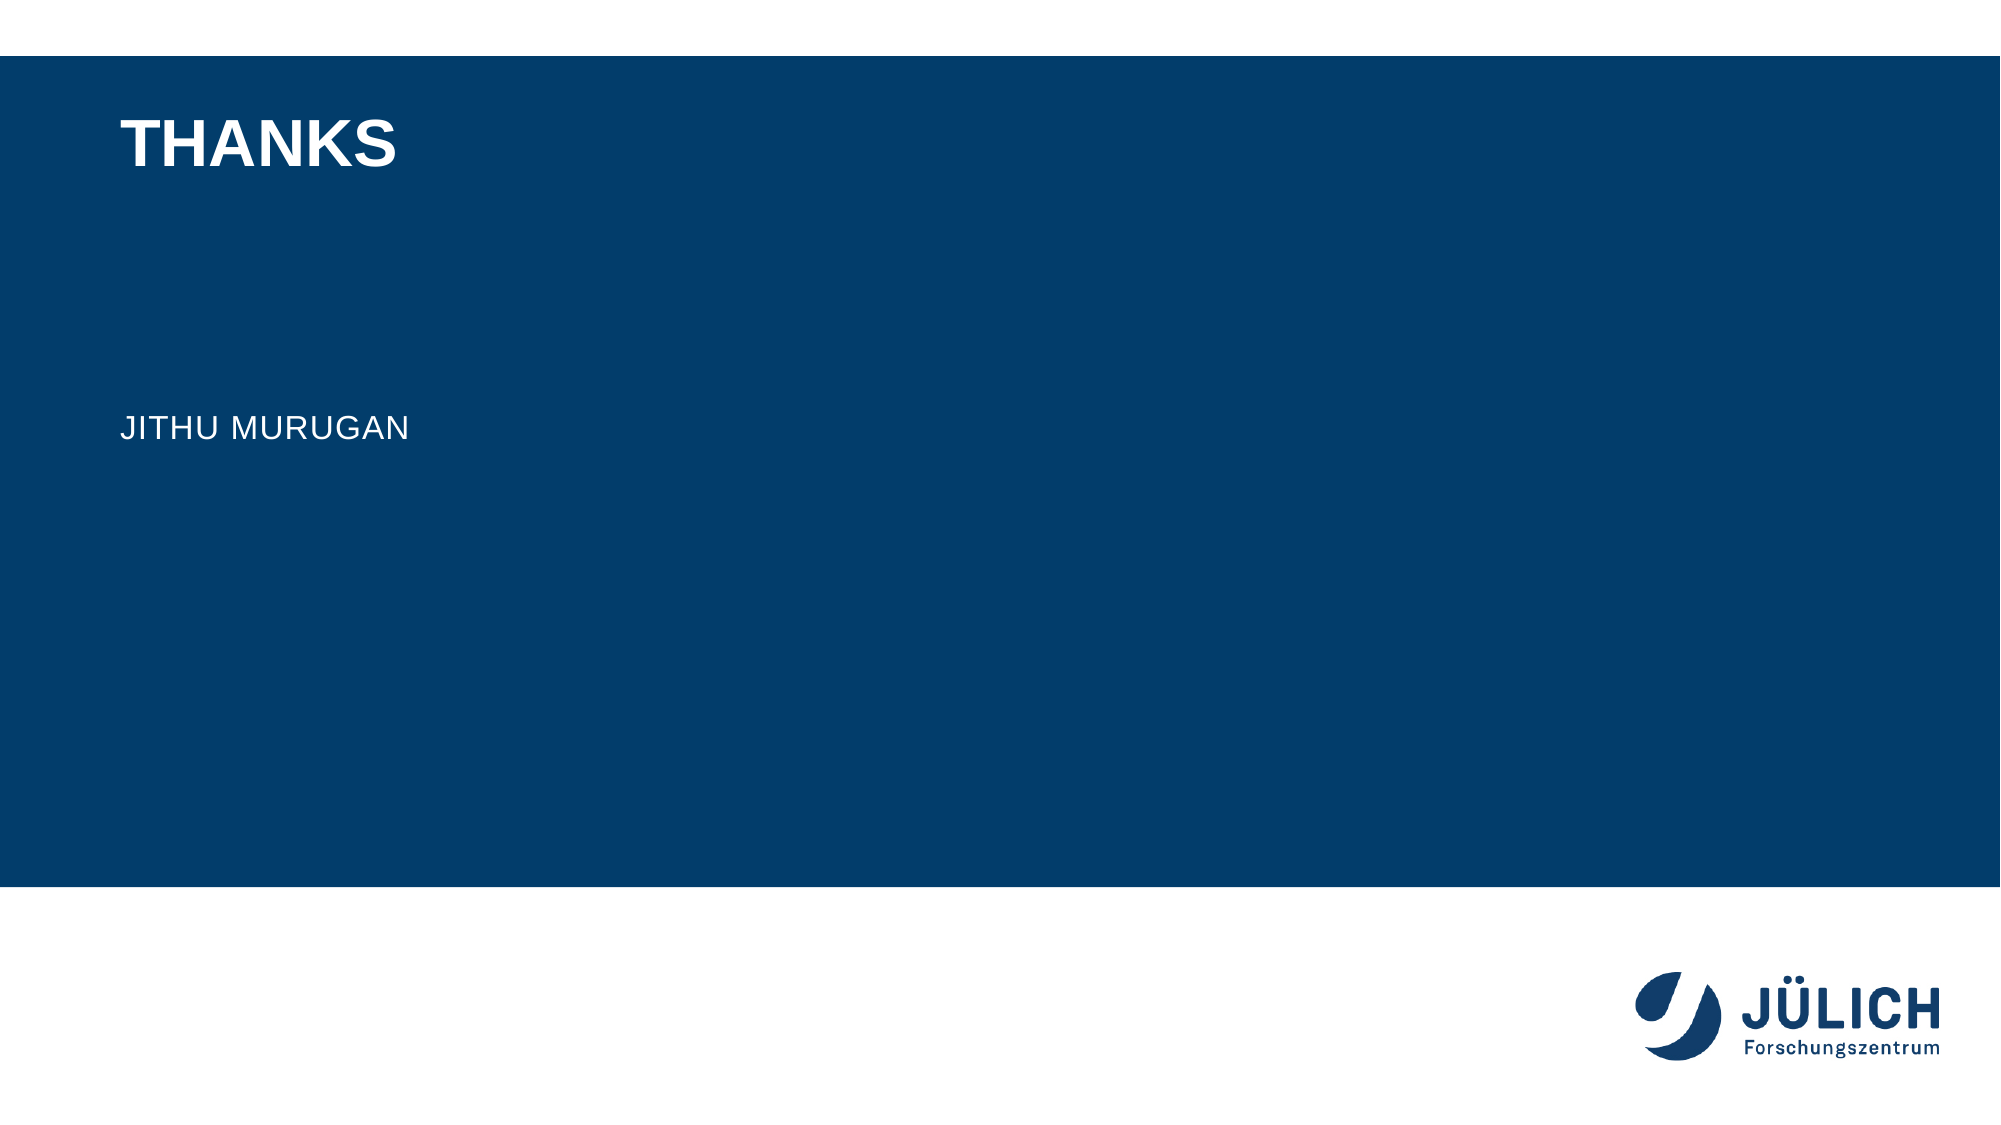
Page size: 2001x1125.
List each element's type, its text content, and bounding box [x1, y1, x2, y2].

subtitle jithu murugan [120, 400, 1880, 486]
title Thanks [120, 88, 1880, 191]
picture [1633, 971, 1941, 1061]
